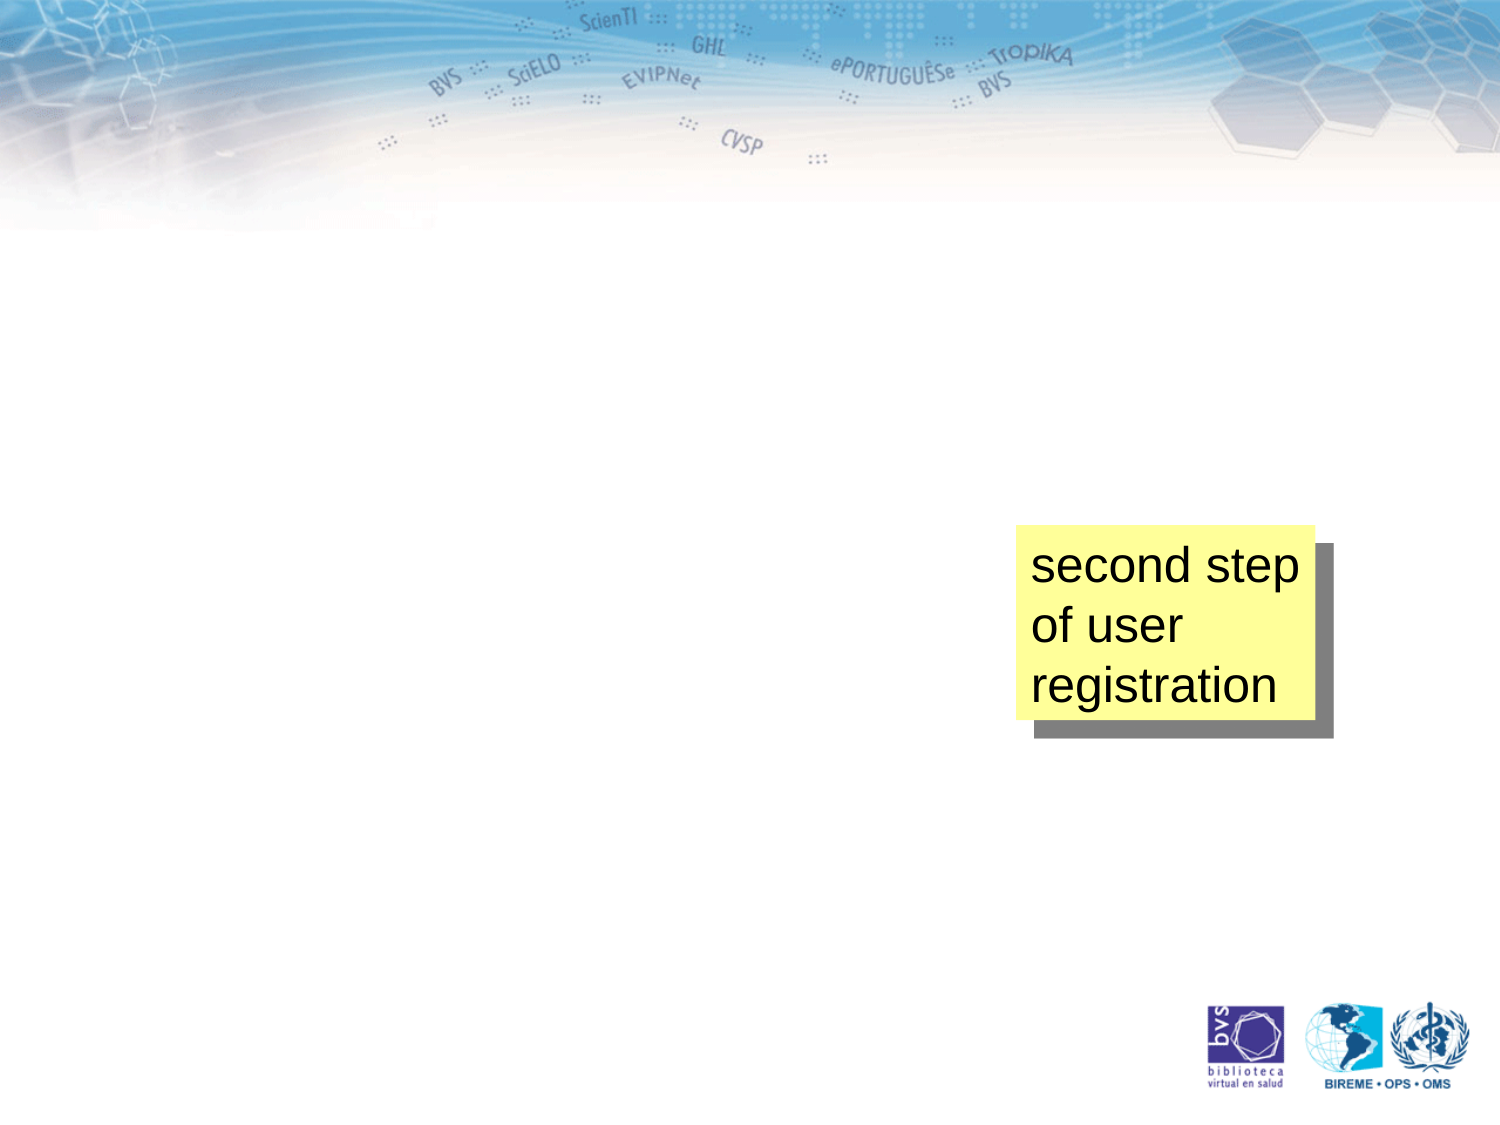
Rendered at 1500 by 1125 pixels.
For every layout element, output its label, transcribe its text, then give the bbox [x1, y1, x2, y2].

picture [0, 0, 1500, 1125]
text_box second step of user registration [1016, 525, 1316, 721]
